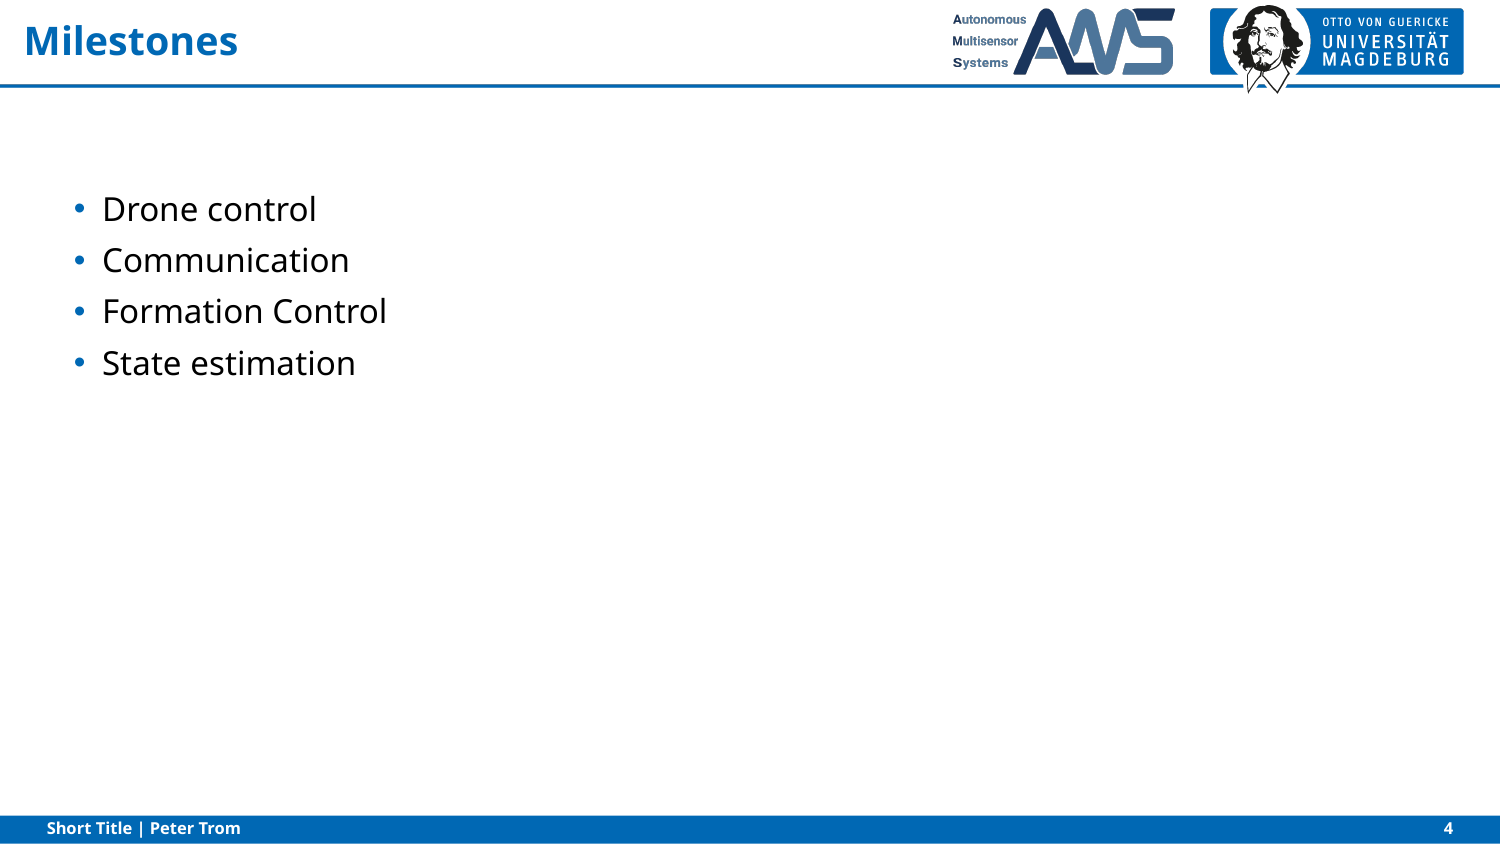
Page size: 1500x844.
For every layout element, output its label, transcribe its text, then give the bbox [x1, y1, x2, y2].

title Milestones [0, 0, 943, 86]
picture [0, 0, 1500, 103]
list Drone control Communication Formation Control State estimation [59, 184, 1441, 721]
